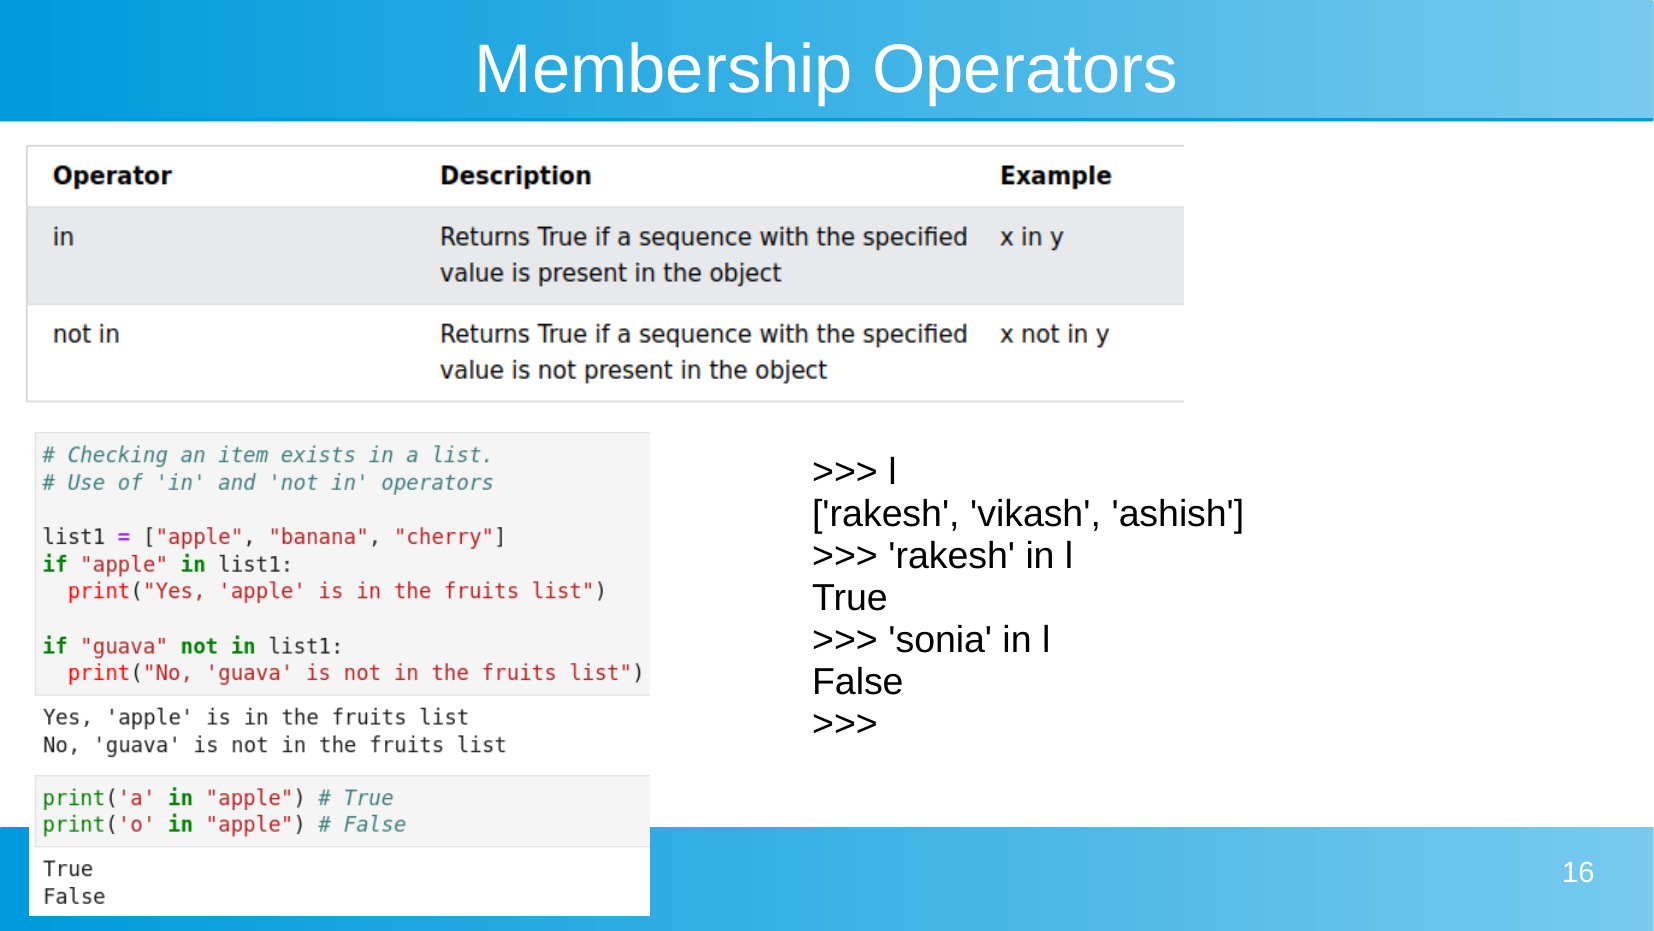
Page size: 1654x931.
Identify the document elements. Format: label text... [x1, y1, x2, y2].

picture [17, 136, 1184, 916]
text_box >>> l ['rakesh', 'vikash', 'ashish'] >>> 'rakesh' in l True >>> 'sonia' in l False >>> [797, 442, 1300, 794]
title Membership Operators [59, 29, 1595, 108]
